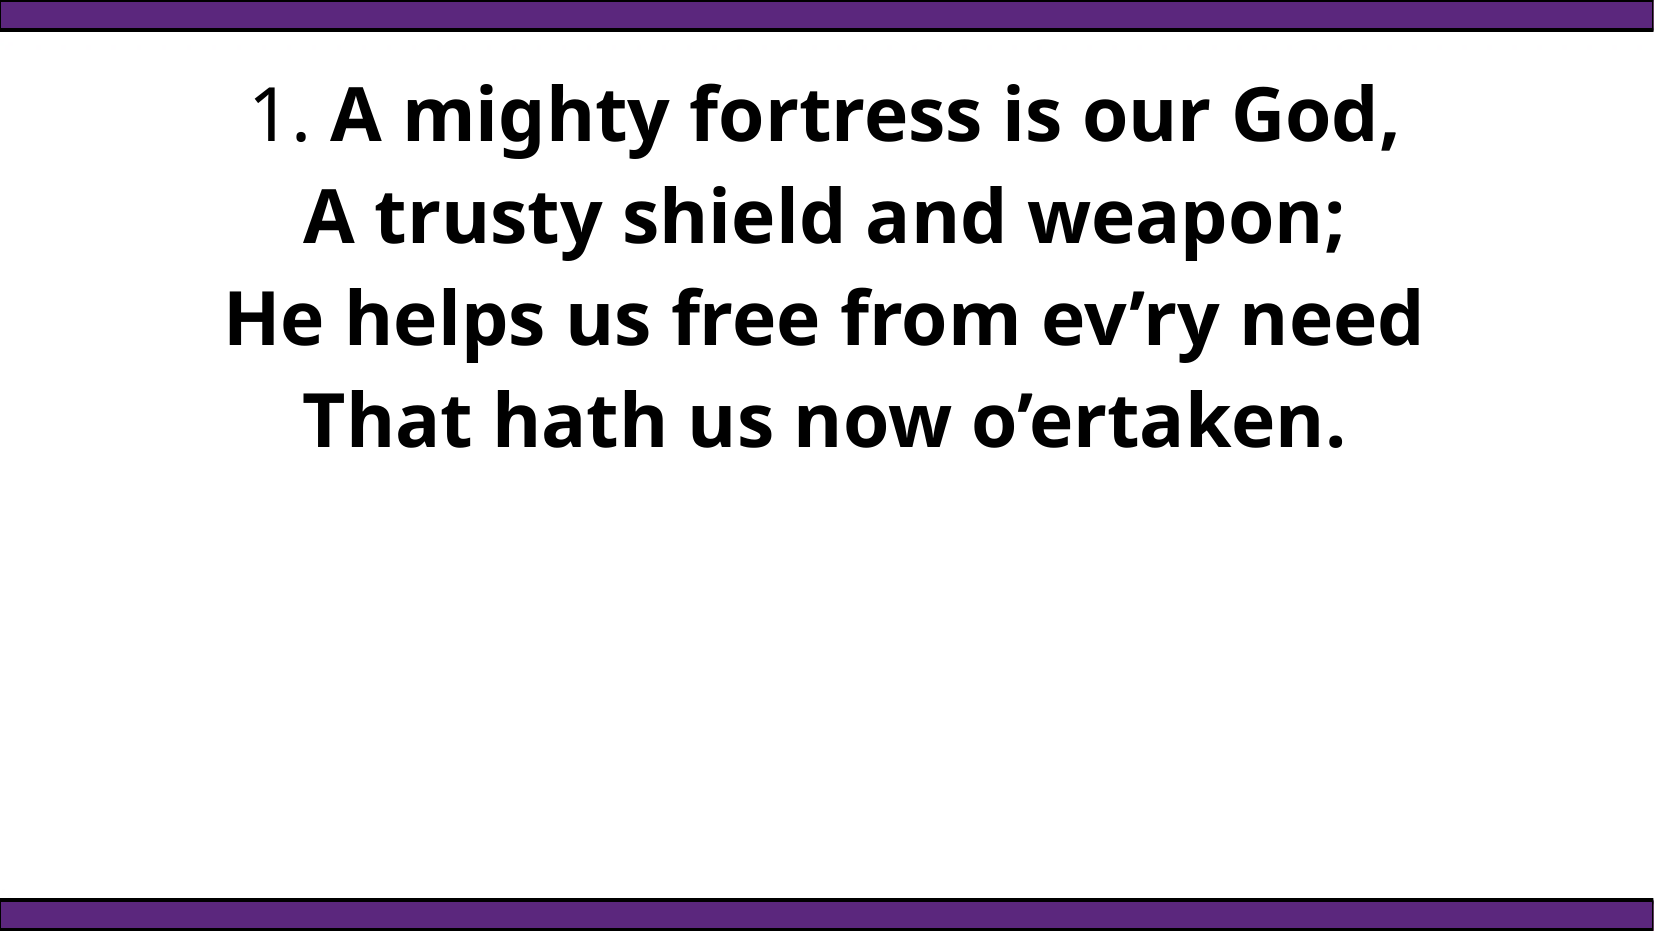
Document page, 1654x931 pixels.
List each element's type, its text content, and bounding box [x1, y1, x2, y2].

text_box 1. A mighty fortress is our God, A trusty shield and weapon; He helps us free from ev’ry need That hath us now o’ertaken. [105, 53, 1546, 468]
text_box [0, 0, 1654, 31]
picture [0, 31, 1654, 900]
text_box [0, 900, 1654, 931]
